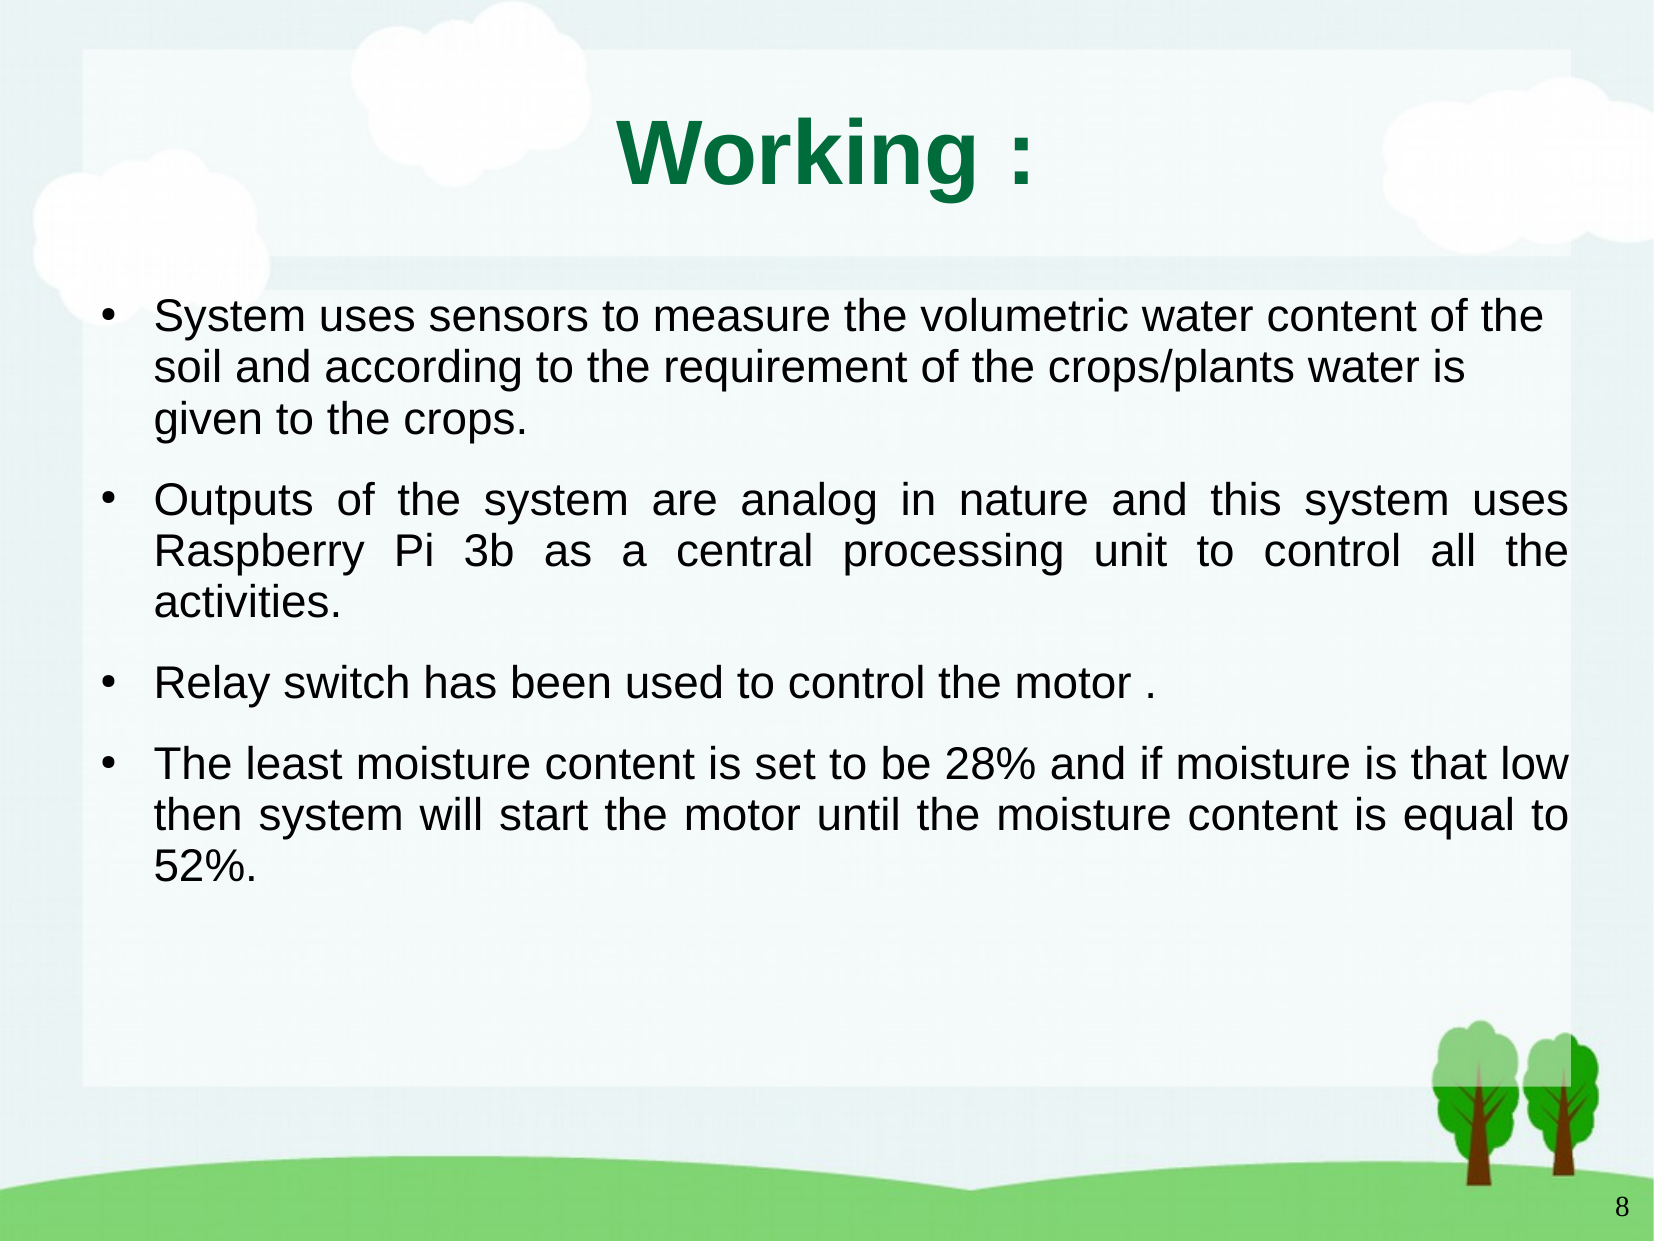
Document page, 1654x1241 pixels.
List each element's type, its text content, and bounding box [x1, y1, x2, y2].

list System uses sensors to measure the volumetric water content of the soil and according to the requirement of the crops/plants water is given to the crops. Outputs of the system are analog in nature and this system uses Raspberry Pi 3b as a central processing unit to control all the activities. Relay switch has been used to control the motor . The least moisture content is set to be 28% and if moisture is that low then system will start the motor until the moisture content is equal to 52%. [82, 290, 1571, 1087]
picture [0, 0, 1654, 1241]
title Working : [82, 49, 1571, 257]
